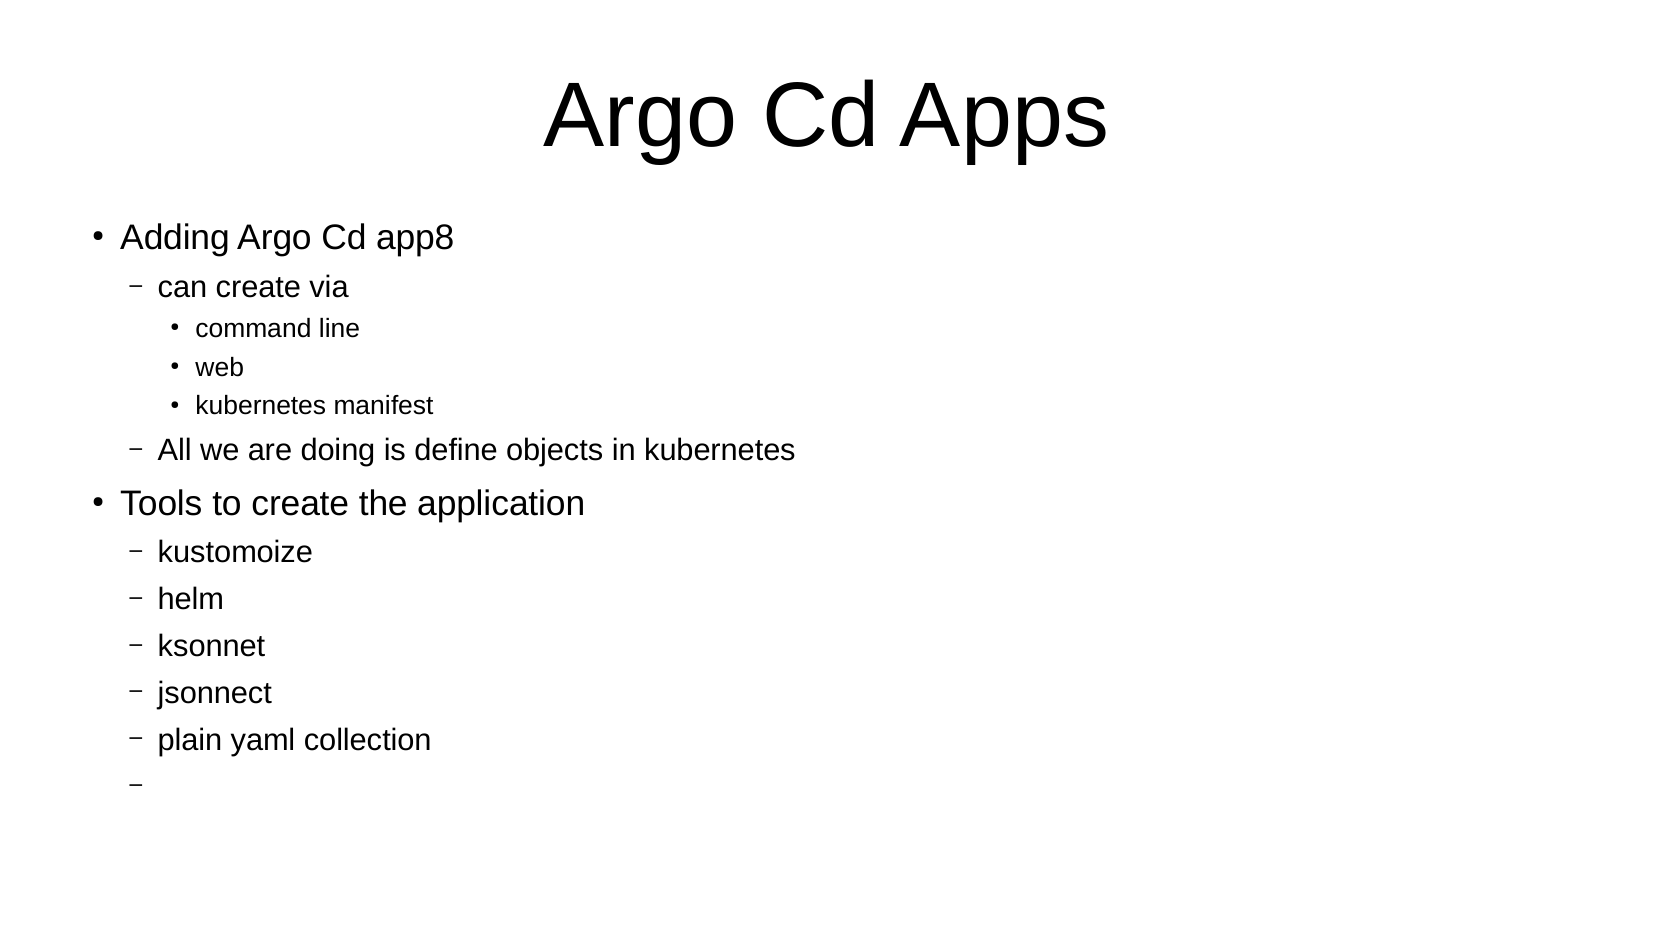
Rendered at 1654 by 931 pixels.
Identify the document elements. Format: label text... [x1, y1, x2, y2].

list Adding Argo Cd app8 can create via command line web kubernetes manifest All we are doing is define objects in kubernetes Tools to create the application kustomoize helm ksonnet jsonnect plain yaml collection [82, 217, 1571, 758]
title Argo Cd Apps [82, 37, 1571, 193]
